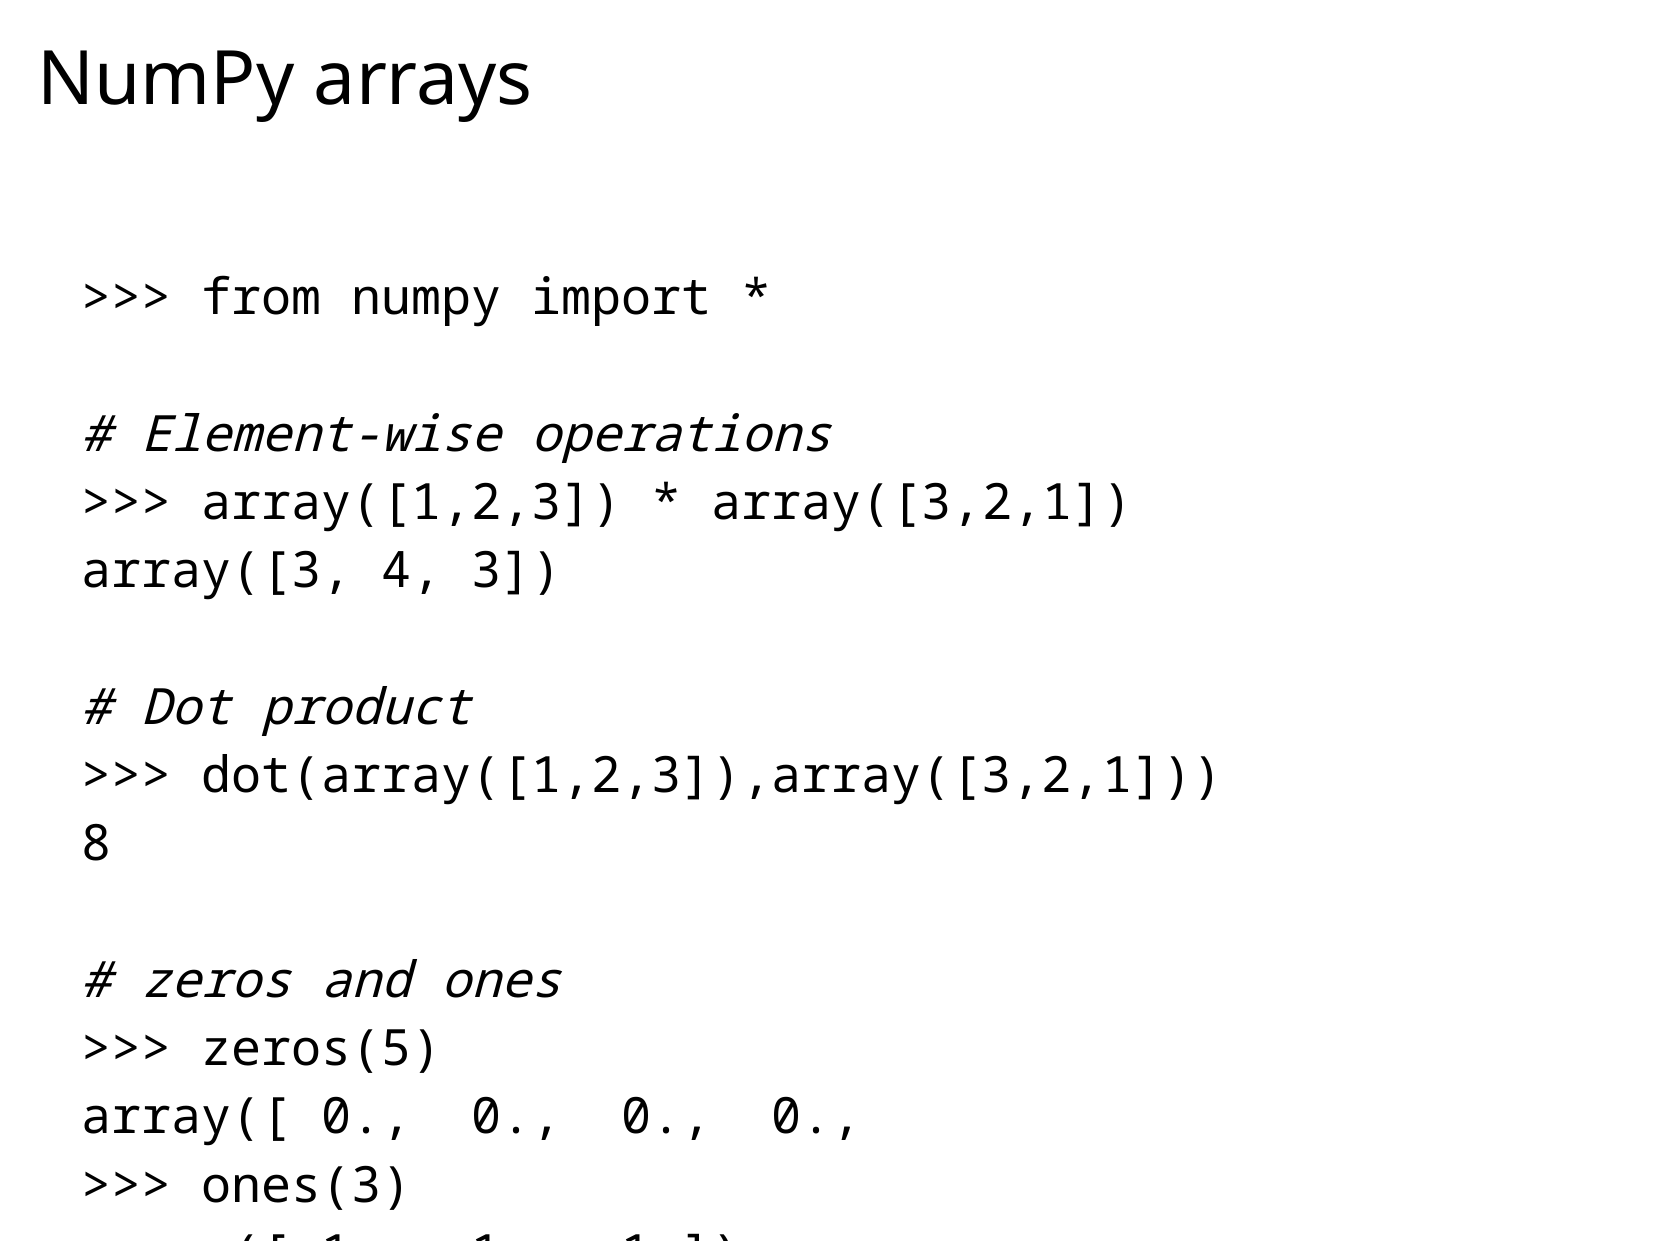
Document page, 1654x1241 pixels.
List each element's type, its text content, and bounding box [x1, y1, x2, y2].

text_box >>> from numpy import * # Element-wise operations >>> array([1,2,3]) * array([3,2,1]) array([3, 4, 3]) # Dot product >>> dot(array([1,2,3]),array([3,2,1])) 8 # zeros and ones >>> zeros(5) array([ 0., 0., 0., 0., >>> ones(3) array([ 1., 1., 1.]) [66, 253, 1546, 1139]
title NumPy arrays [37, 0, 1613, 151]
